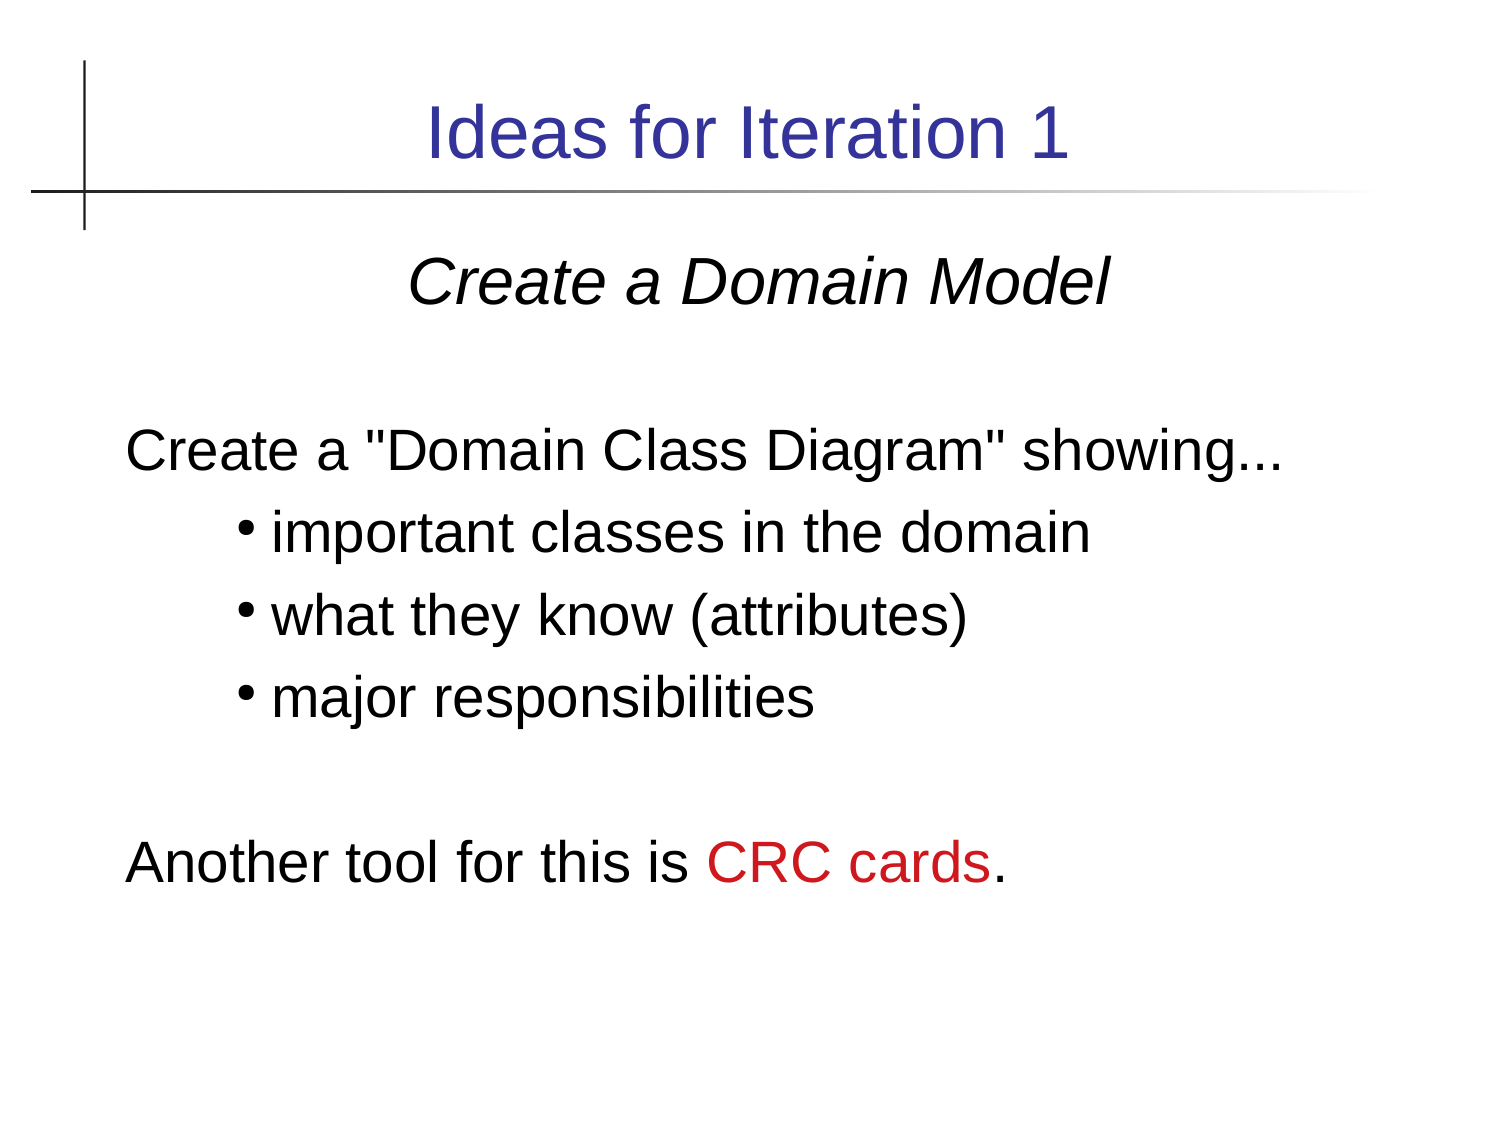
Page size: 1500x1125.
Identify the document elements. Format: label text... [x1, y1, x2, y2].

list Create a Domain Model Create a "Domain Class Diagram" showing... important classes in the domain what they know (attributes) major responsibilities Another tool for this is CRC cards. [110, 229, 1408, 960]
title Ideas for Iteration 1 [100, 42, 1397, 182]
